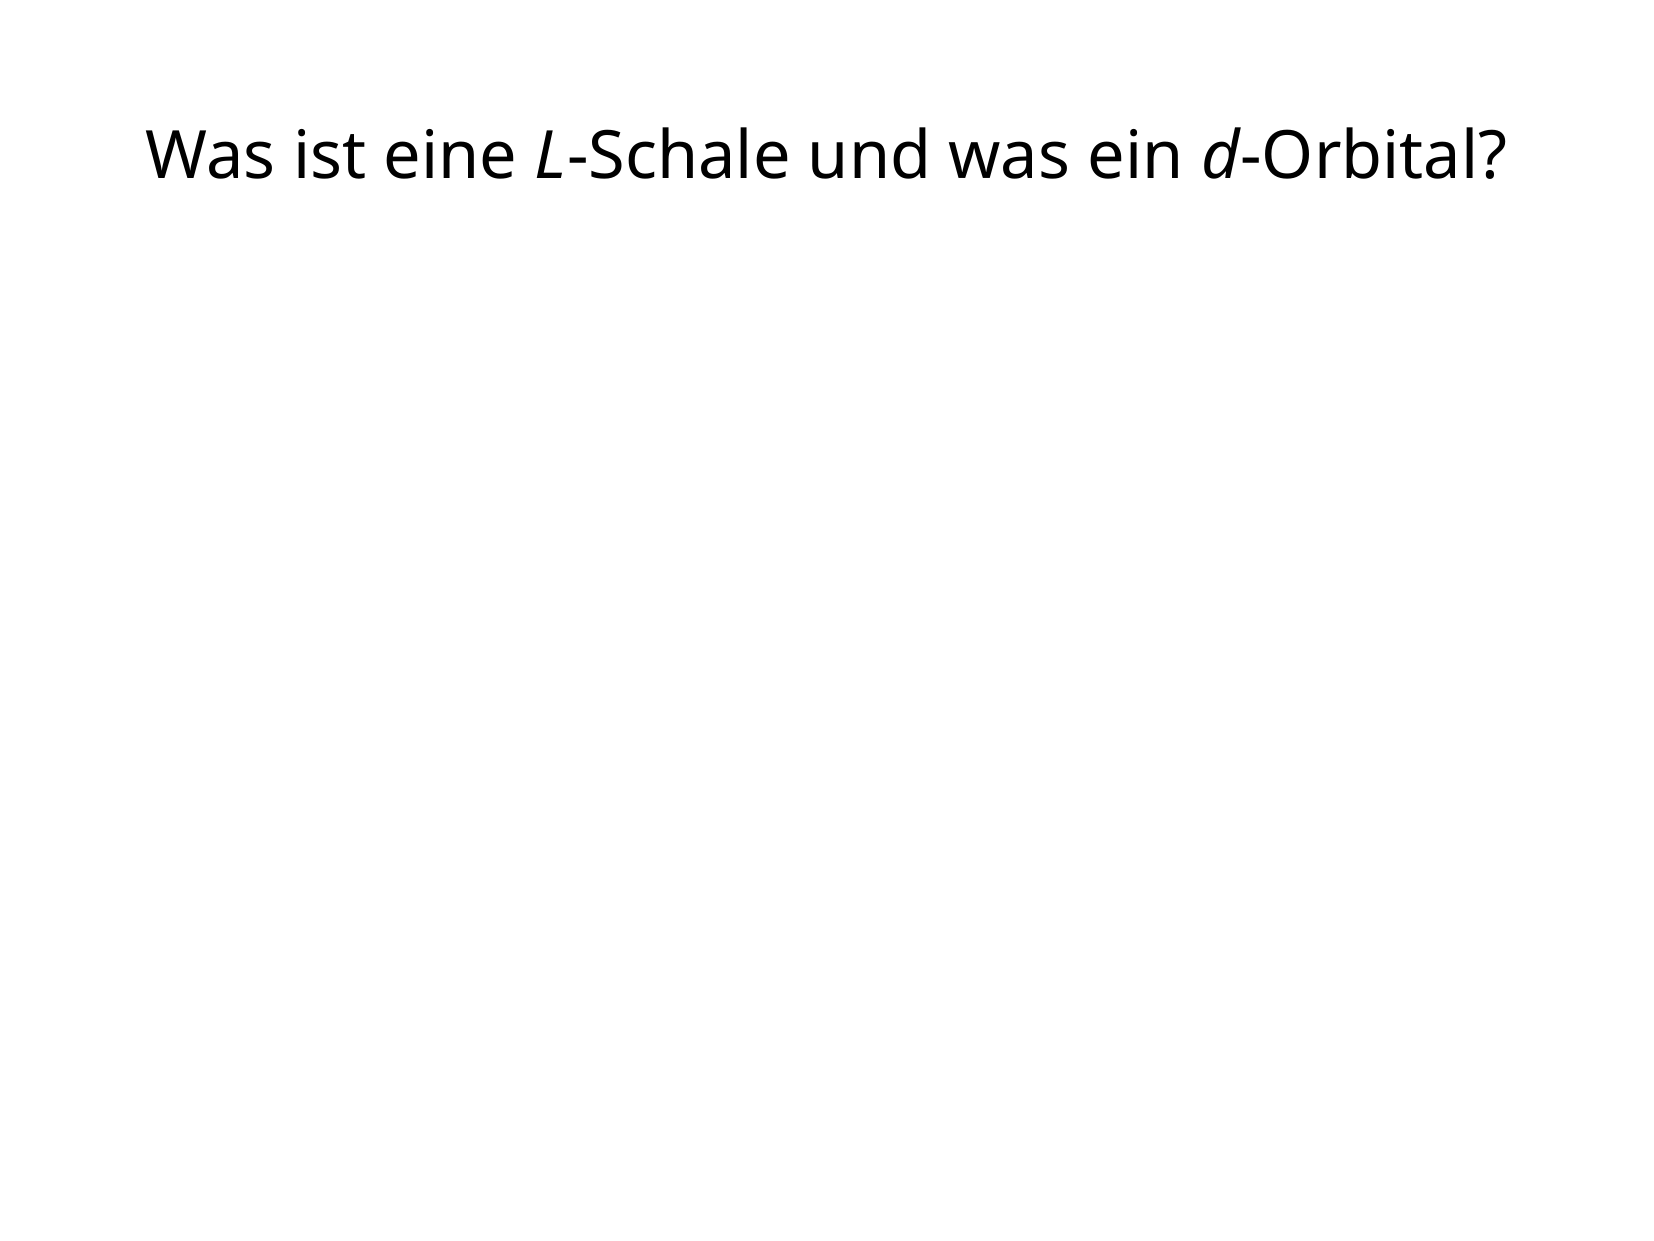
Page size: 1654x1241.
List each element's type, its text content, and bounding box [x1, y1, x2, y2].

title Was ist eine L-Schale und was ein d-Orbital? [82, 49, 1571, 257]
